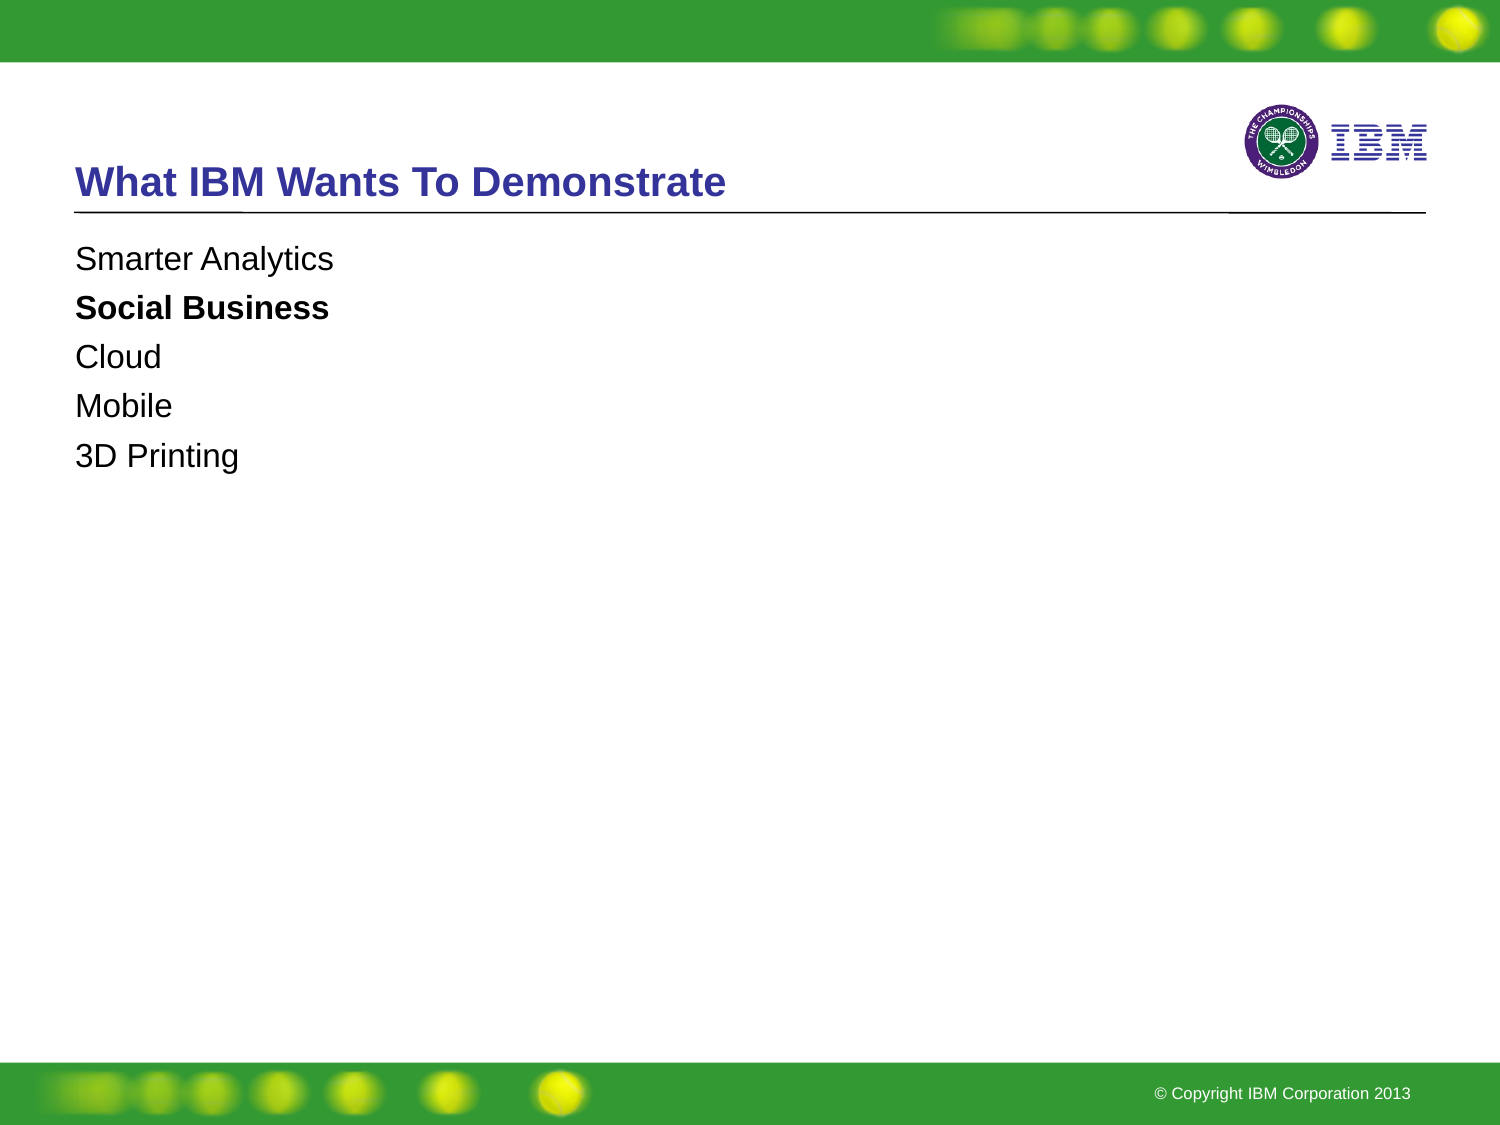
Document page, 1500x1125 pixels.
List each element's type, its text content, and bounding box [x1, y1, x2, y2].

picture [5, 1068, 595, 1120]
list Smarter Analytics Social Business Cloud Mobile 3D Printing [75, 229, 1425, 1022]
picture [903, 4, 1492, 55]
title What IBM Wants To Demonstrate [75, 75, 1425, 213]
picture [1425, 117, 1432, 165]
